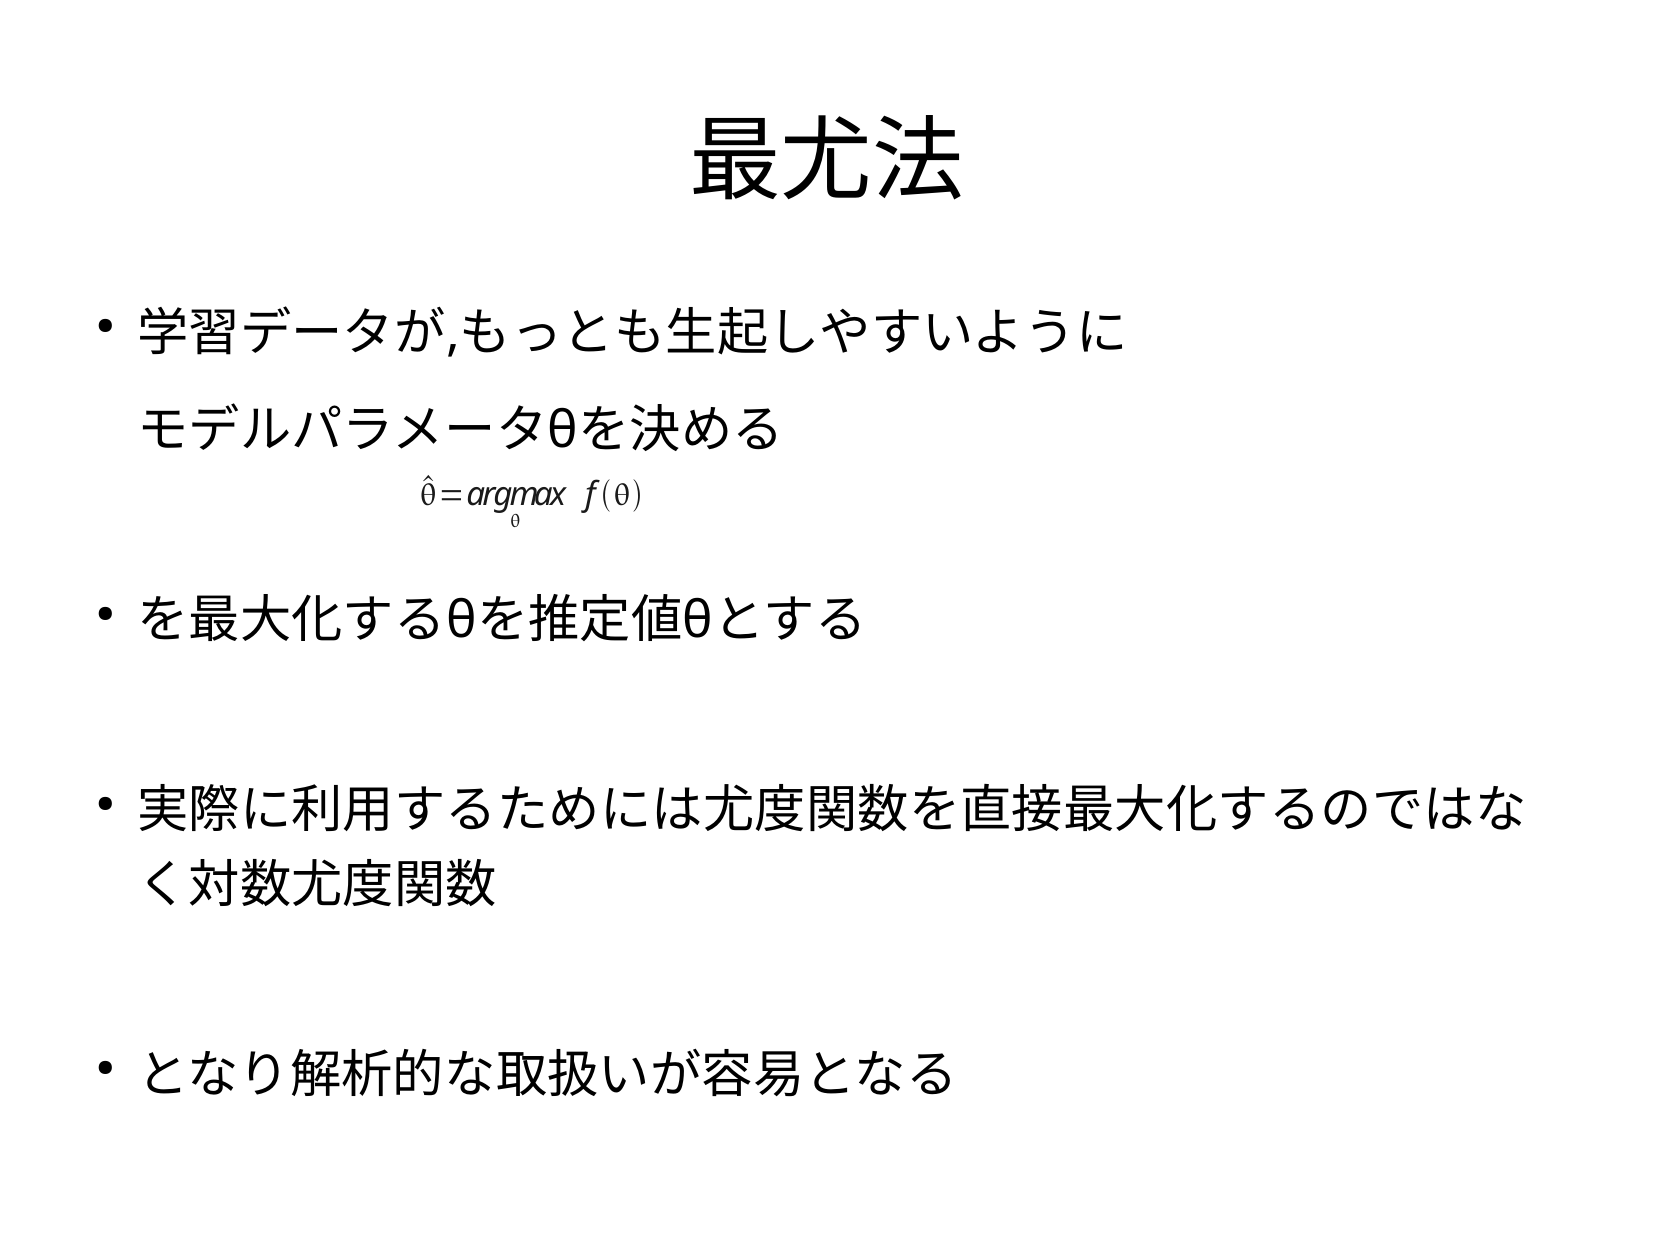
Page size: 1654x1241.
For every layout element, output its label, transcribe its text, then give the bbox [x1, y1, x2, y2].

title 最尤法 [82, 56, 1571, 250]
chart [413, 472, 649, 532]
list 学習データが,もっとも生起しやすいように モデルパラメータθを決める を最大化するθを推定値θとする 実際に利用するためには尤度関数を直接最大化するのではなく対数尤度関数 となり解析的な取扱いが容易となる [82, 290, 1571, 1109]
